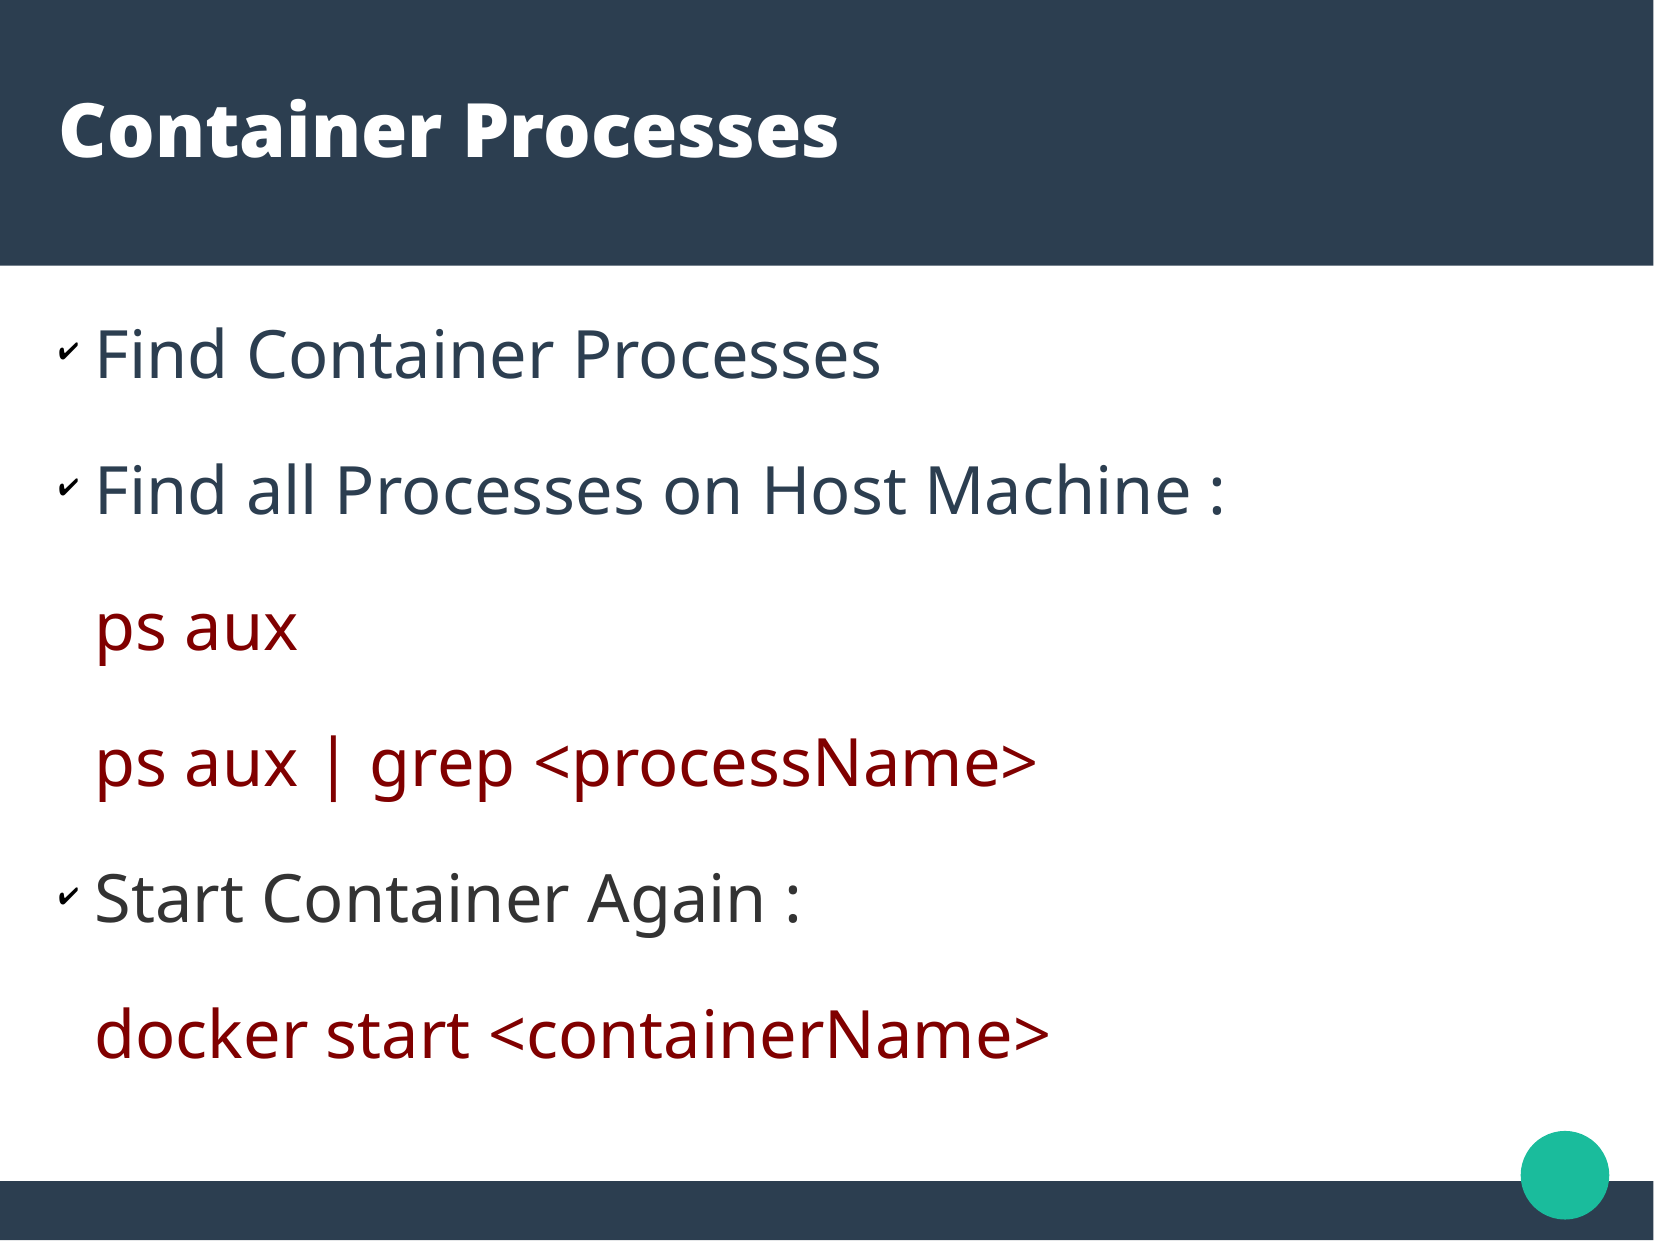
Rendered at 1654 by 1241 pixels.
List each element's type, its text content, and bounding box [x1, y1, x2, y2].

title Container Processes [59, 40, 1595, 216]
subtitle Find Container Processes Find all Processes on Host Machine : ps aux ps aux | grep <processName> Start Container Again : docker start <containerName> [59, 324, 1595, 1152]
